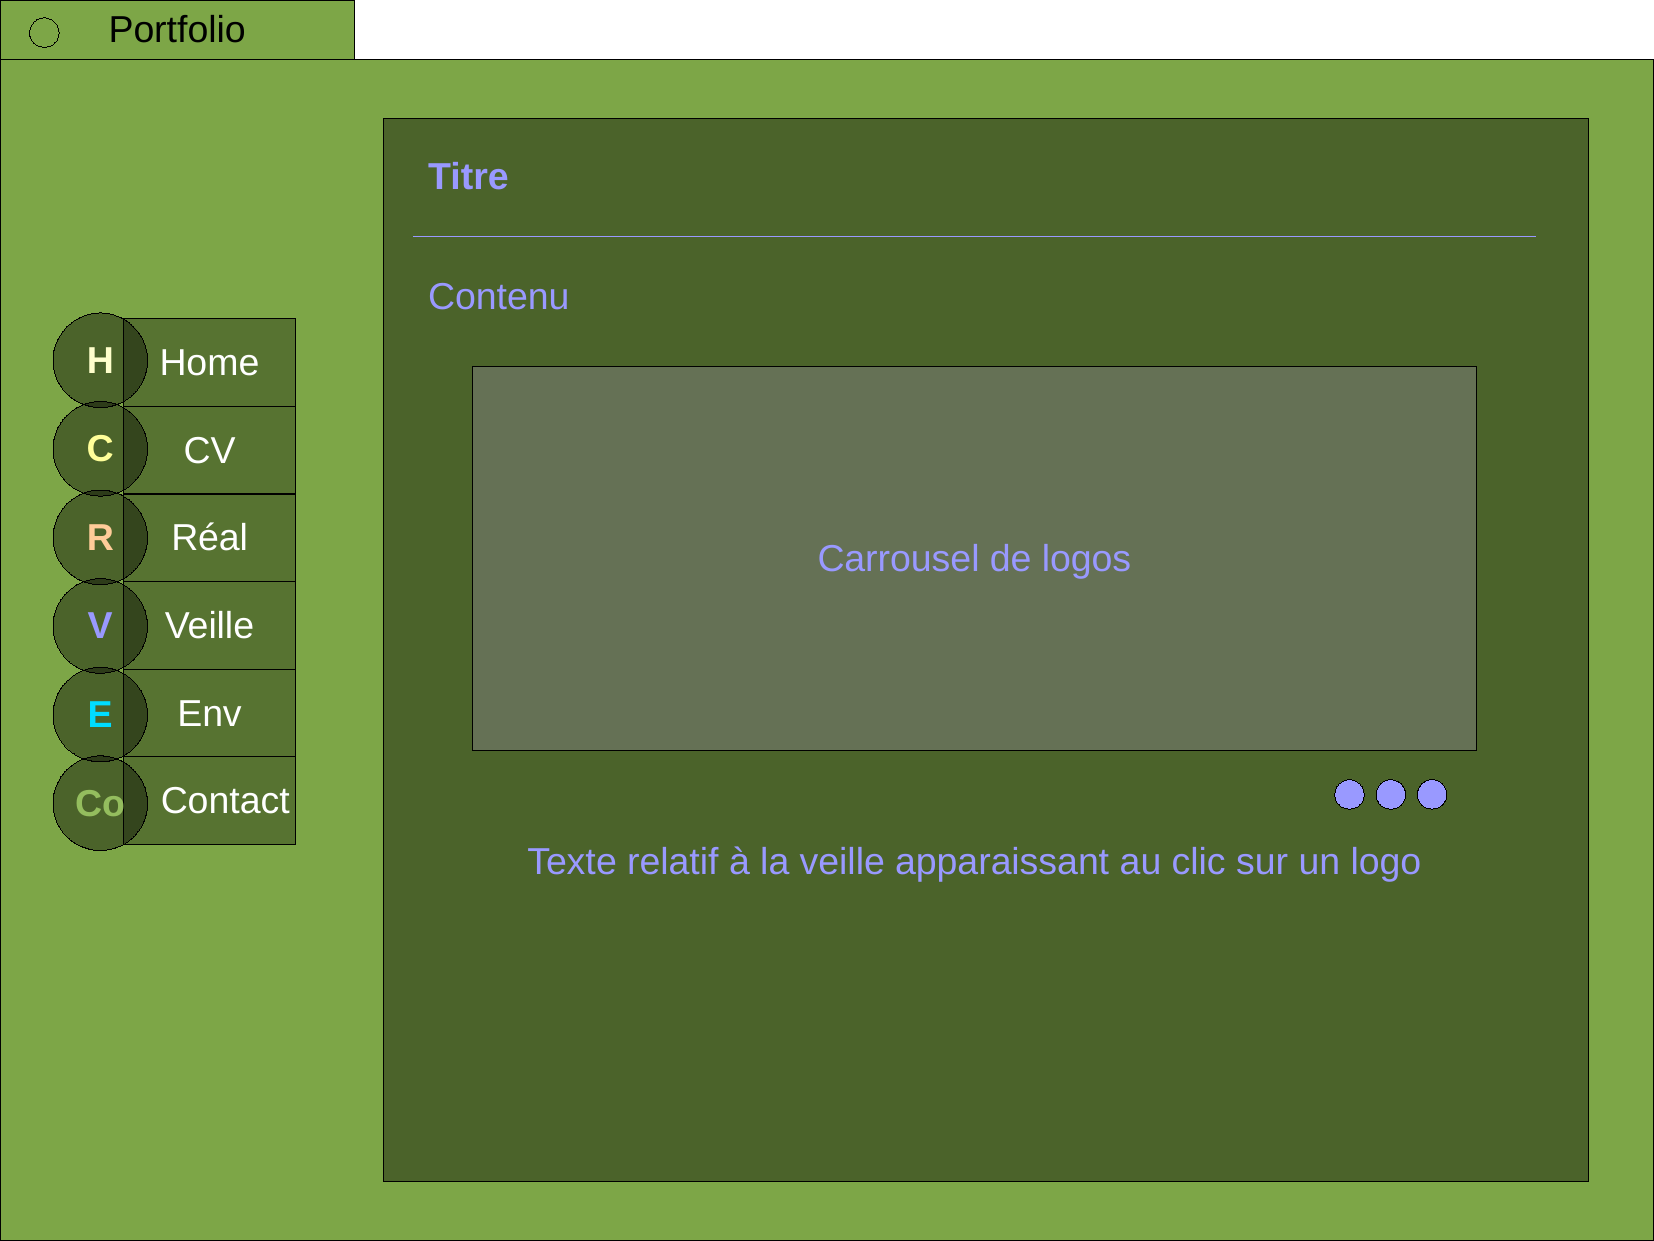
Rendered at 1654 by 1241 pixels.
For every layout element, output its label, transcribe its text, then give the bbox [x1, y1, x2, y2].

text_box [29, 17, 60, 48]
text_box Home [123, 318, 296, 407]
text_box [0, 59, 1654, 1241]
text_box C [53, 405, 148, 493]
text_box Texte relatif à la veille apparaissant au clic sur un logo [472, 833, 1477, 1063]
text_box R [53, 490, 148, 582]
text_box E [53, 667, 148, 759]
text_box Portfolio [0, 0, 355, 60]
text_box Contact [123, 756, 296, 845]
text_box H [53, 312, 148, 408]
text_box Carrousel de logos [472, 366, 1477, 751]
text_box Veille [123, 581, 296, 669]
text_box Co [53, 755, 148, 851]
text_box V [53, 578, 148, 670]
text_box CV [123, 407, 296, 493]
text_box Titre [413, 148, 827, 207]
text_box Env [123, 669, 296, 756]
text_box Réal [123, 493, 296, 581]
text_box Contenu [413, 267, 650, 325]
